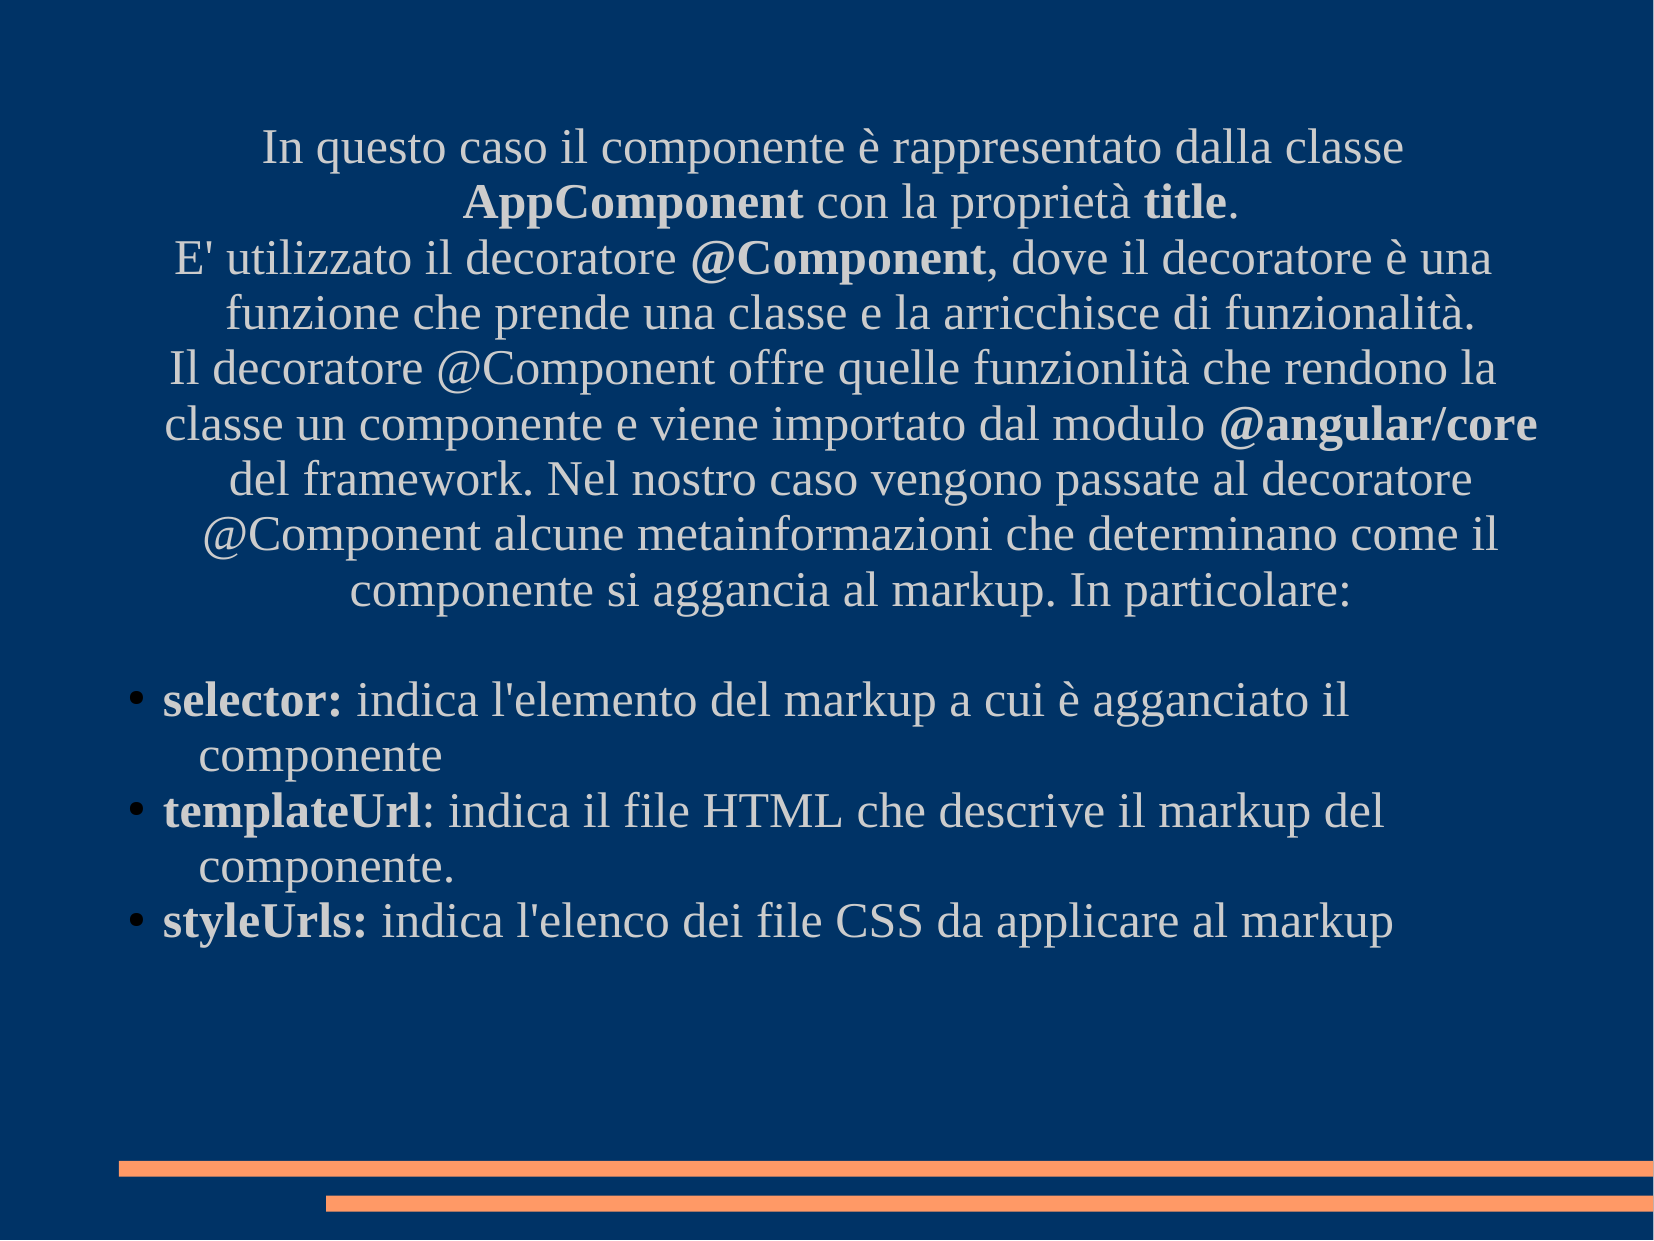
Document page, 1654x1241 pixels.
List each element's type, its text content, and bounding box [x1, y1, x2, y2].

subtitle In questo caso il componente è rappresentato dalla classe AppComponent con la proprietà title. E' utilizzato il decoratore @Component, dove il decoratore è una funzione che prende una classe e la arricchisce di funzionalità. Il decoratore @Component offre quelle funzionlità che rendono la classe un componente e viene importato dal modulo @angular/core del framework. Nel nostro caso vengono passate al decoratore @Component alcune metainformazioni che determinano come il componente si aggancia al markup. In particolare: selector: indica l'elemento del markup a cui è agganciato il componente templateUrl: indica il file HTML che descrive il markup del componente. styleUrls: indica l'elenco dei file CSS da applicare al markup [127, 46, 1540, 1132]
